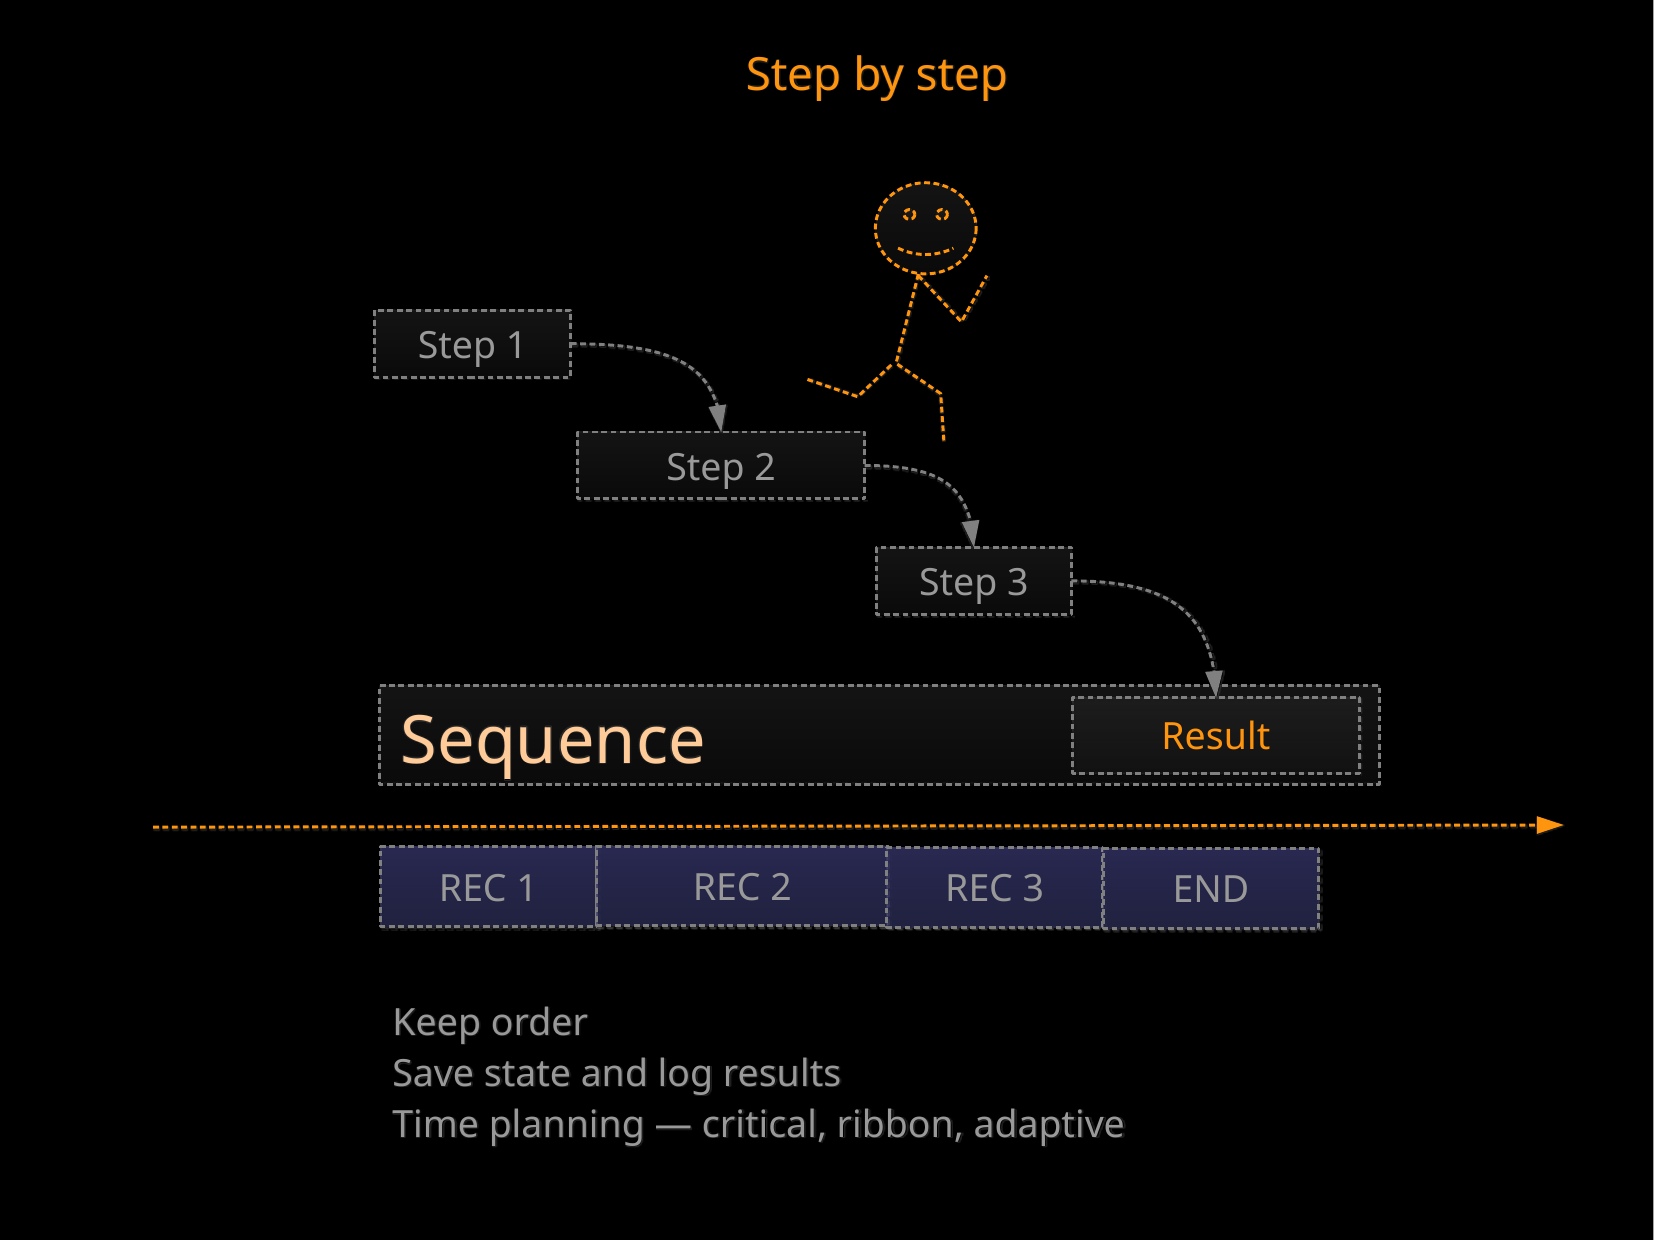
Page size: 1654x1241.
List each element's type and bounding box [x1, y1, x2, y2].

text_box [779, 685, 1380, 785]
text_box [875, 182, 977, 274]
text_box [379, 685, 385, 785]
